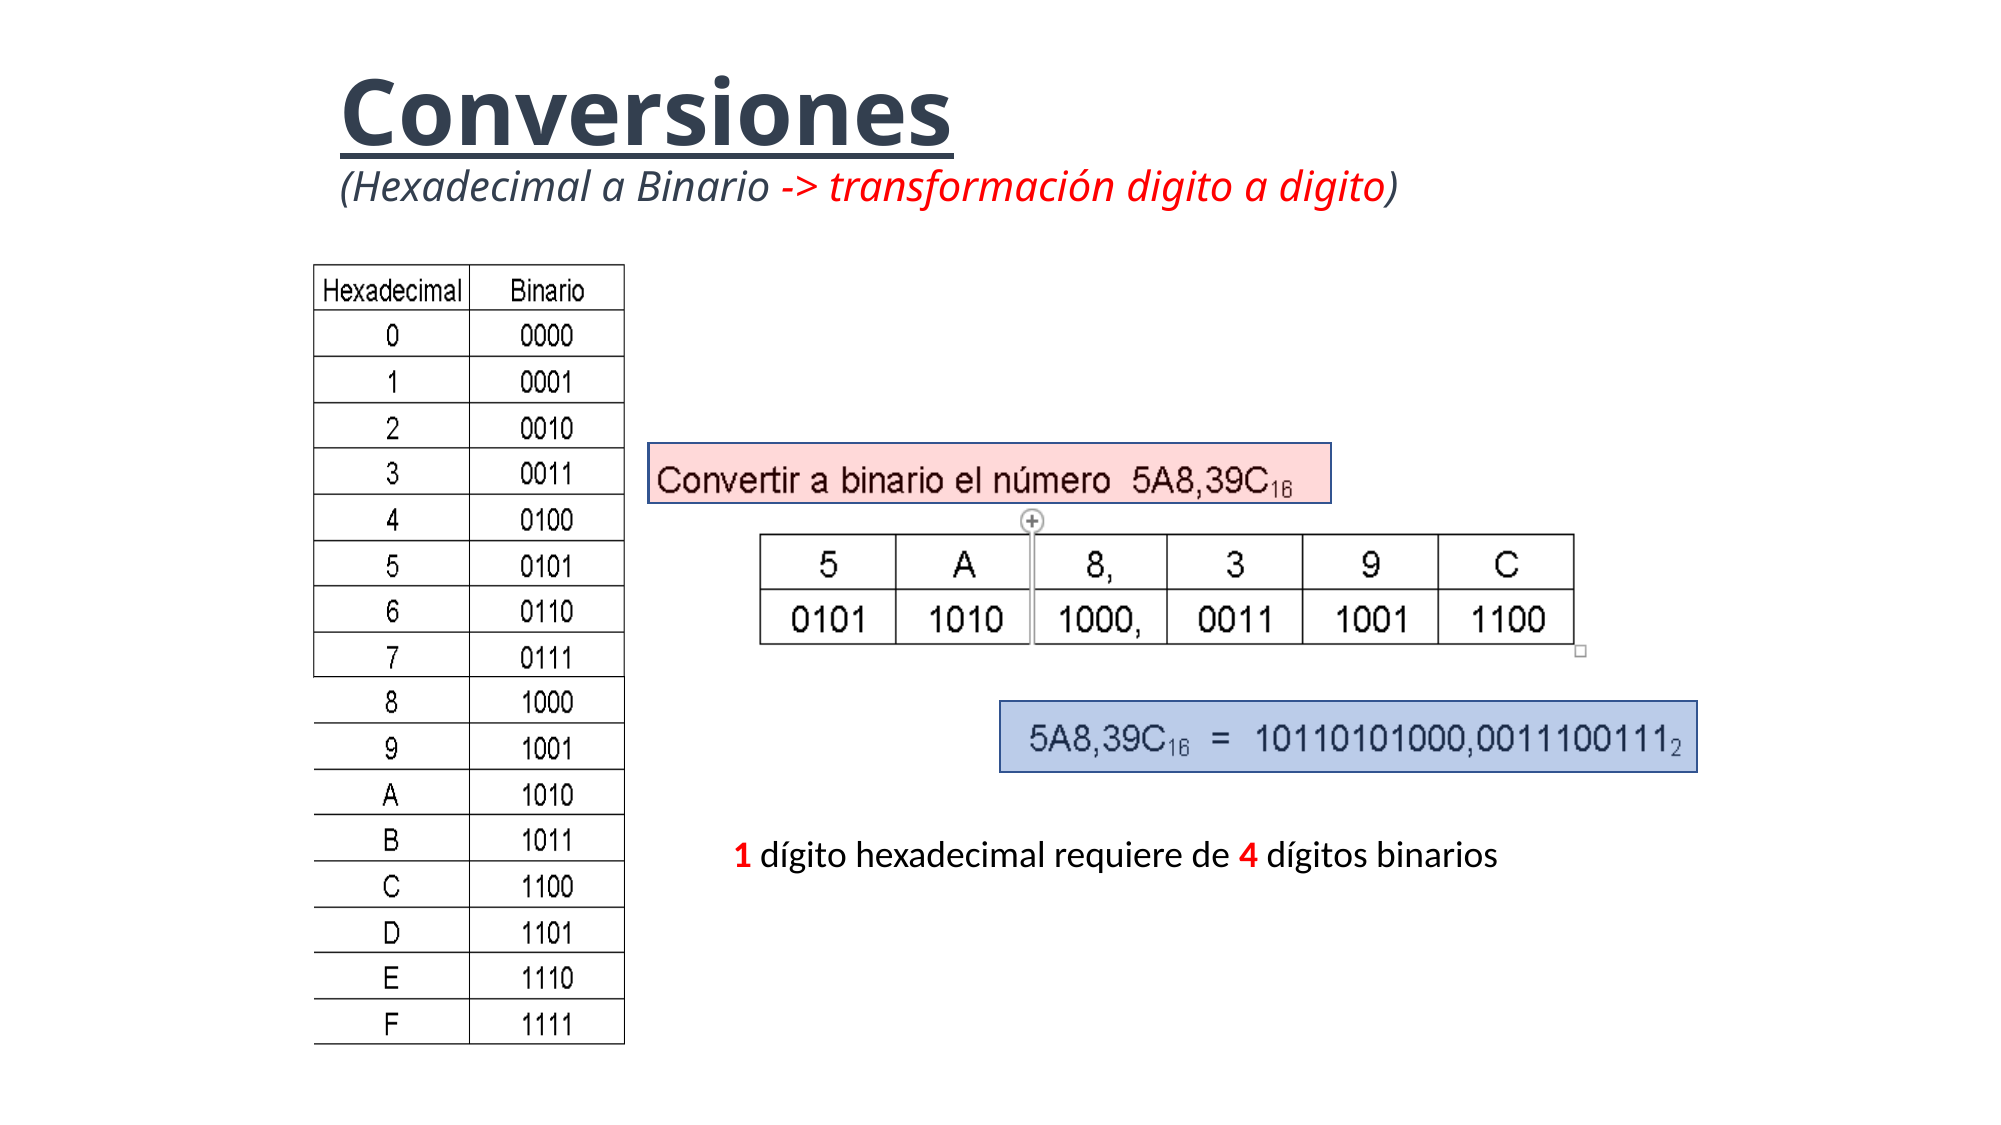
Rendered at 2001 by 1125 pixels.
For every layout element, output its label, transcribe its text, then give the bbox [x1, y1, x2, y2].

text_box [648, 442, 1331, 504]
picture [645, 440, 1697, 776]
picture [303, 255, 636, 1046]
text_box [999, 701, 1697, 772]
text_box 1 dígito hexadecimal requiere de 4 dígitos binarios [718, 822, 1514, 883]
title Conversiones (Hexadecimal a Binario -> transformación digito a digito) [324, 45, 1675, 233]
